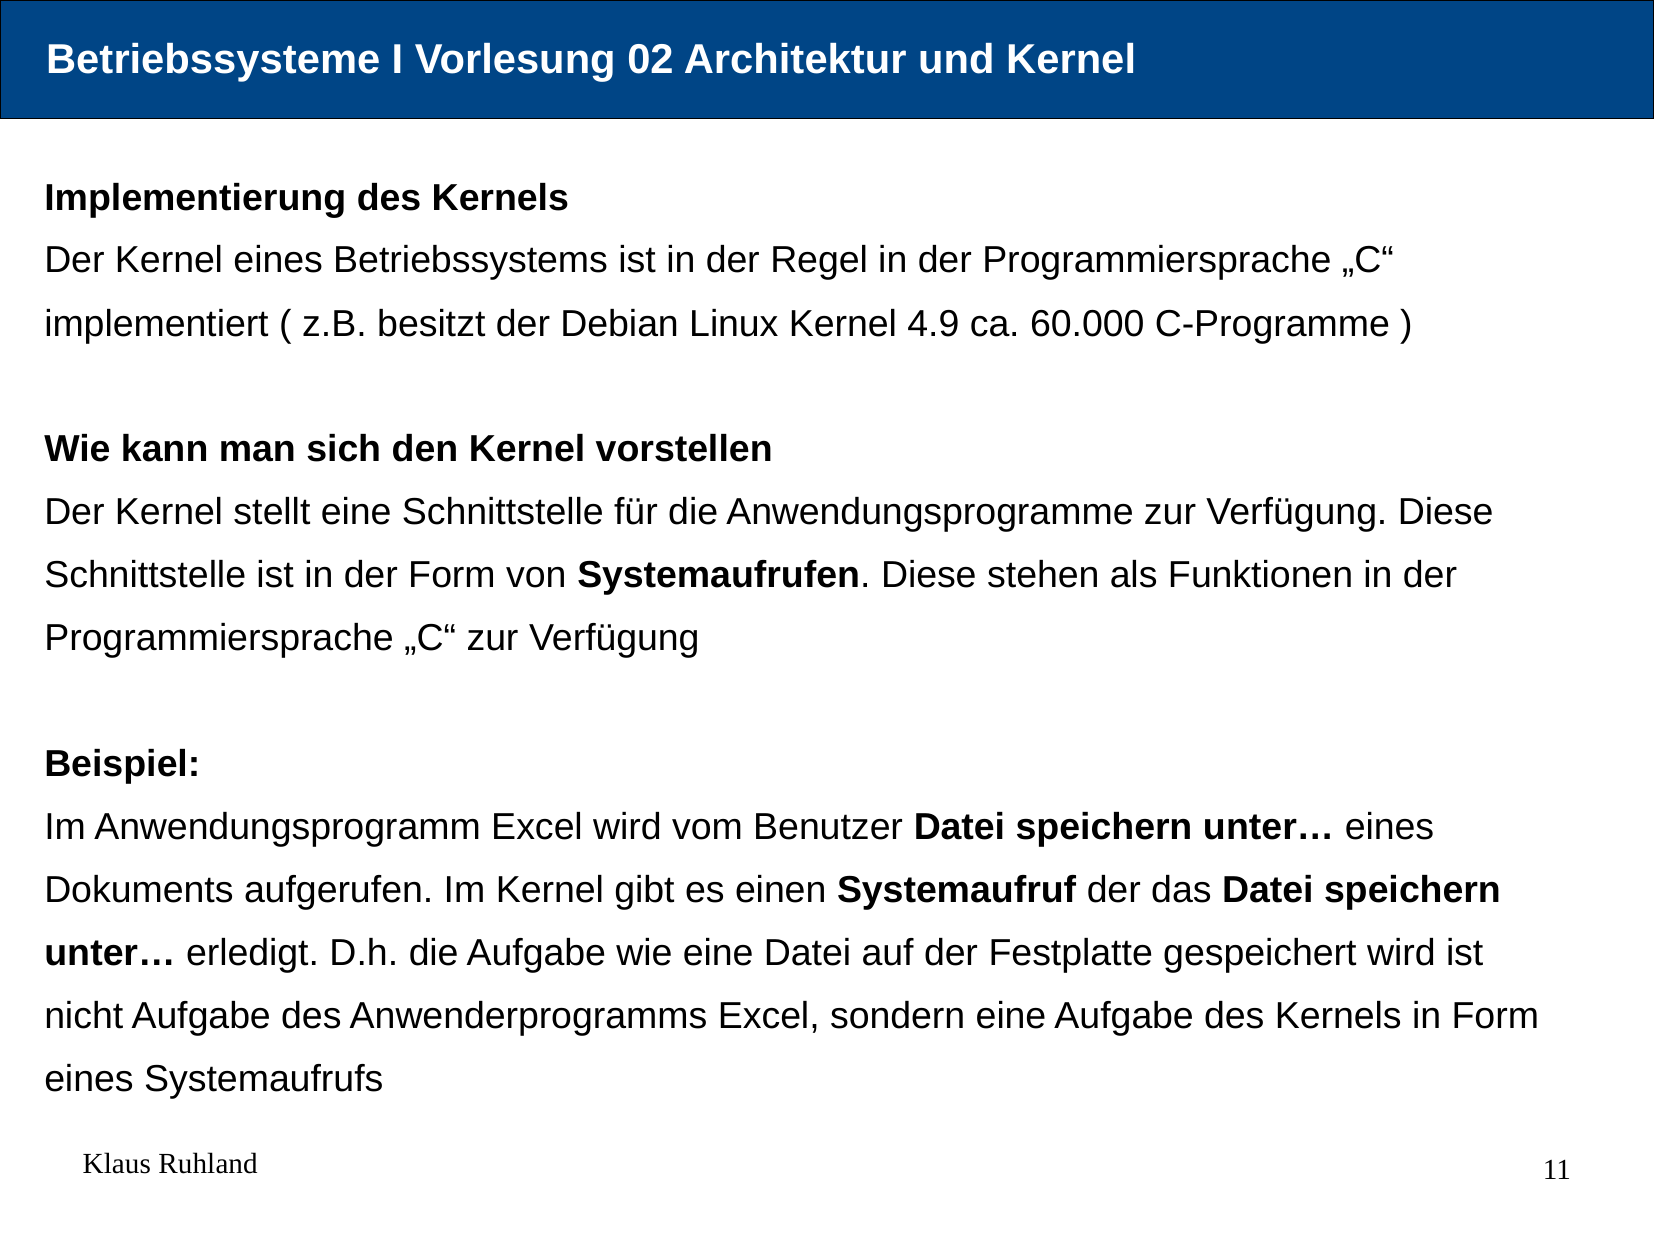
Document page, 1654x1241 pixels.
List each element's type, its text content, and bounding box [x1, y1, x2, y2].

text_box Implementierung des Kernels Der Kernel eines Betriebssystems ist in der Regel in der Programmiersprache „C“ implementiert ( z.B. besitzt der Debian Linux Kernel 4.9 ca. 60.000 C-Programme ) Wie kann man sich den Kernel vorstellen Der Kernel stellt eine Schnittstelle für die Anwendungsprogramme zur Verfügung. Diese Schnittstelle ist in der Form von Systemaufrufen. Diese stehen als Funktionen in der Programmiersprache „C“ zur Verfügung Beispiel: Im Anwendungsprogramm Excel wird vom Benutzer Datei speichern unter… eines Dokuments aufgerufen. Im Kernel gibt es einen Systemaufruf der das Datei speichern unter… erledigt. D.h. die Aufgabe wie eine Datei auf der Festplatte gespeichert wird ist nicht Aufgabe des Anwenderprogramms Excel, sondern eine Aufgabe des Kernels in Form eines Systemaufrufs [29, 147, 1565, 1121]
